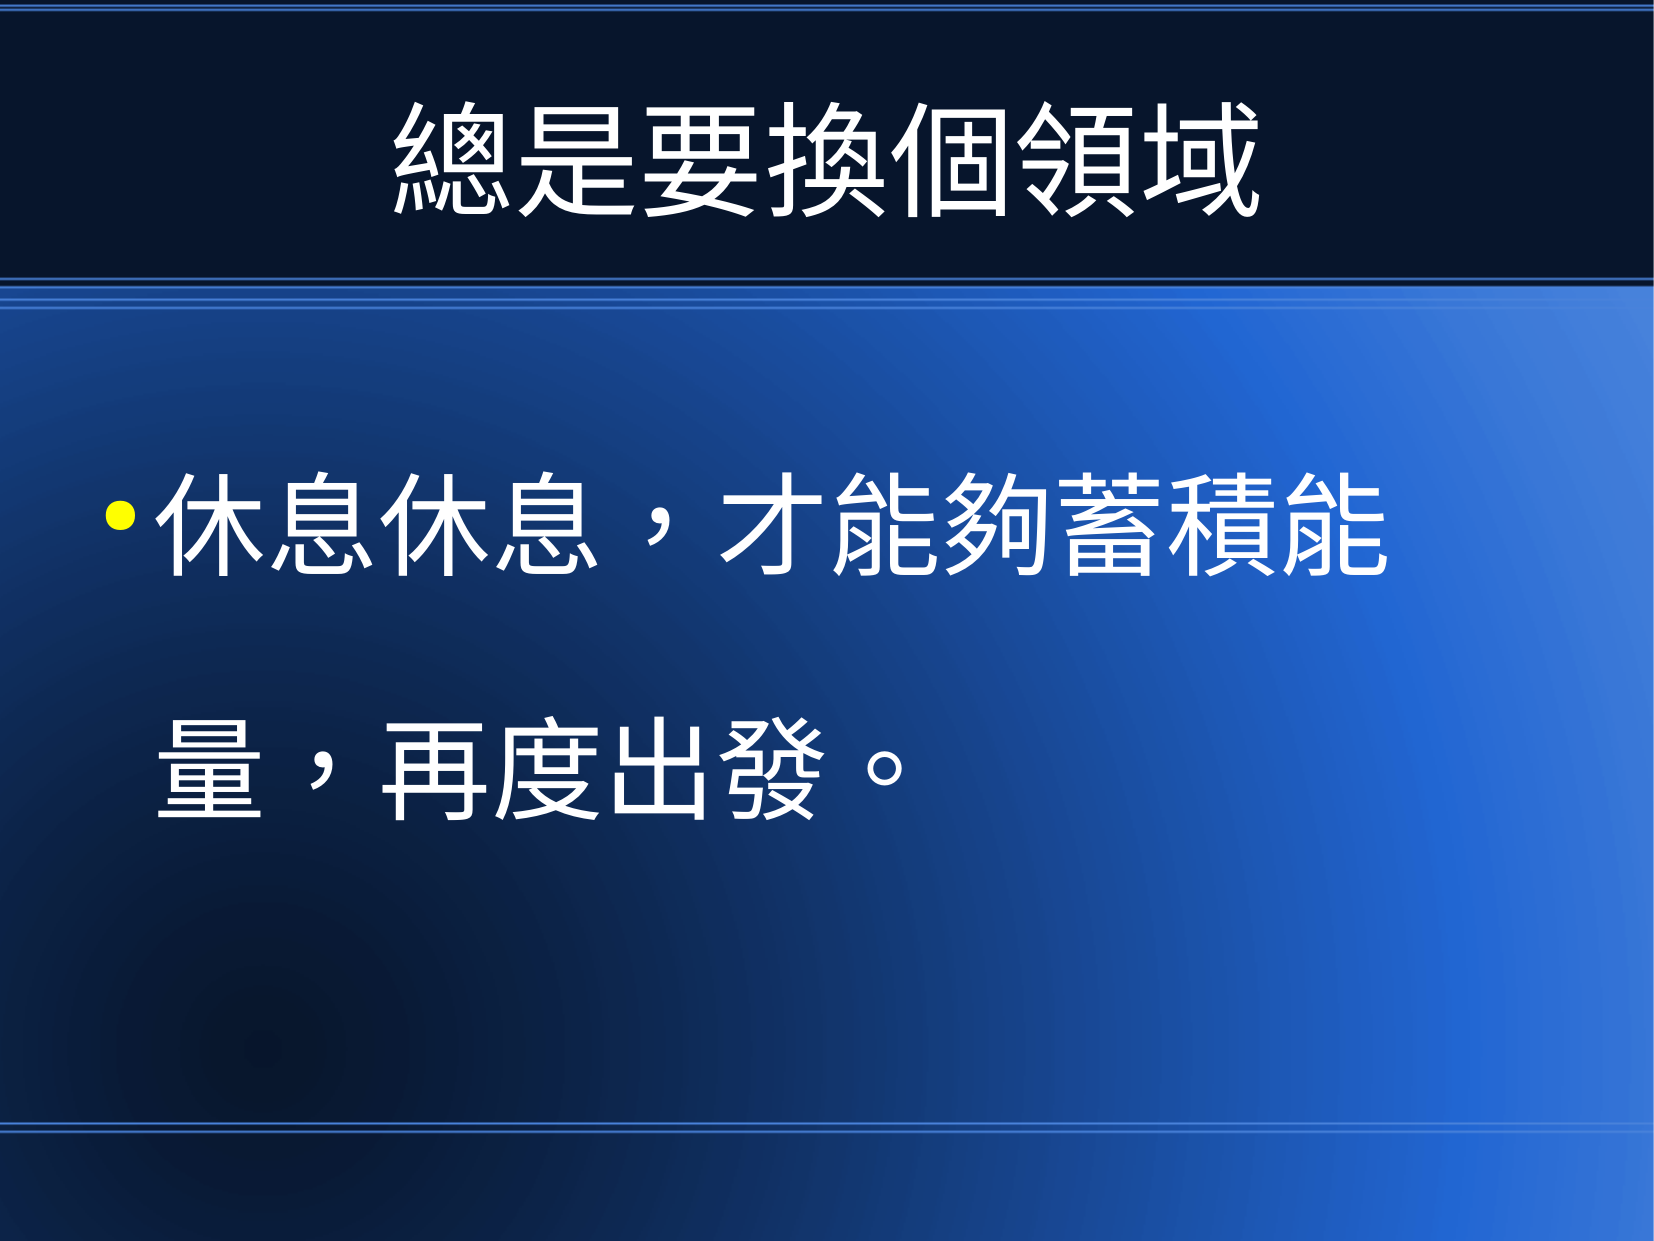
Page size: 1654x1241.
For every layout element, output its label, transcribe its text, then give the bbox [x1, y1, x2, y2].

title 總是要換個領域 [82, 49, 1571, 257]
list 休息休息，才能夠蓄積能量，再度出發。 [82, 355, 1571, 1241]
picture [0, 0, 1654, 1241]
